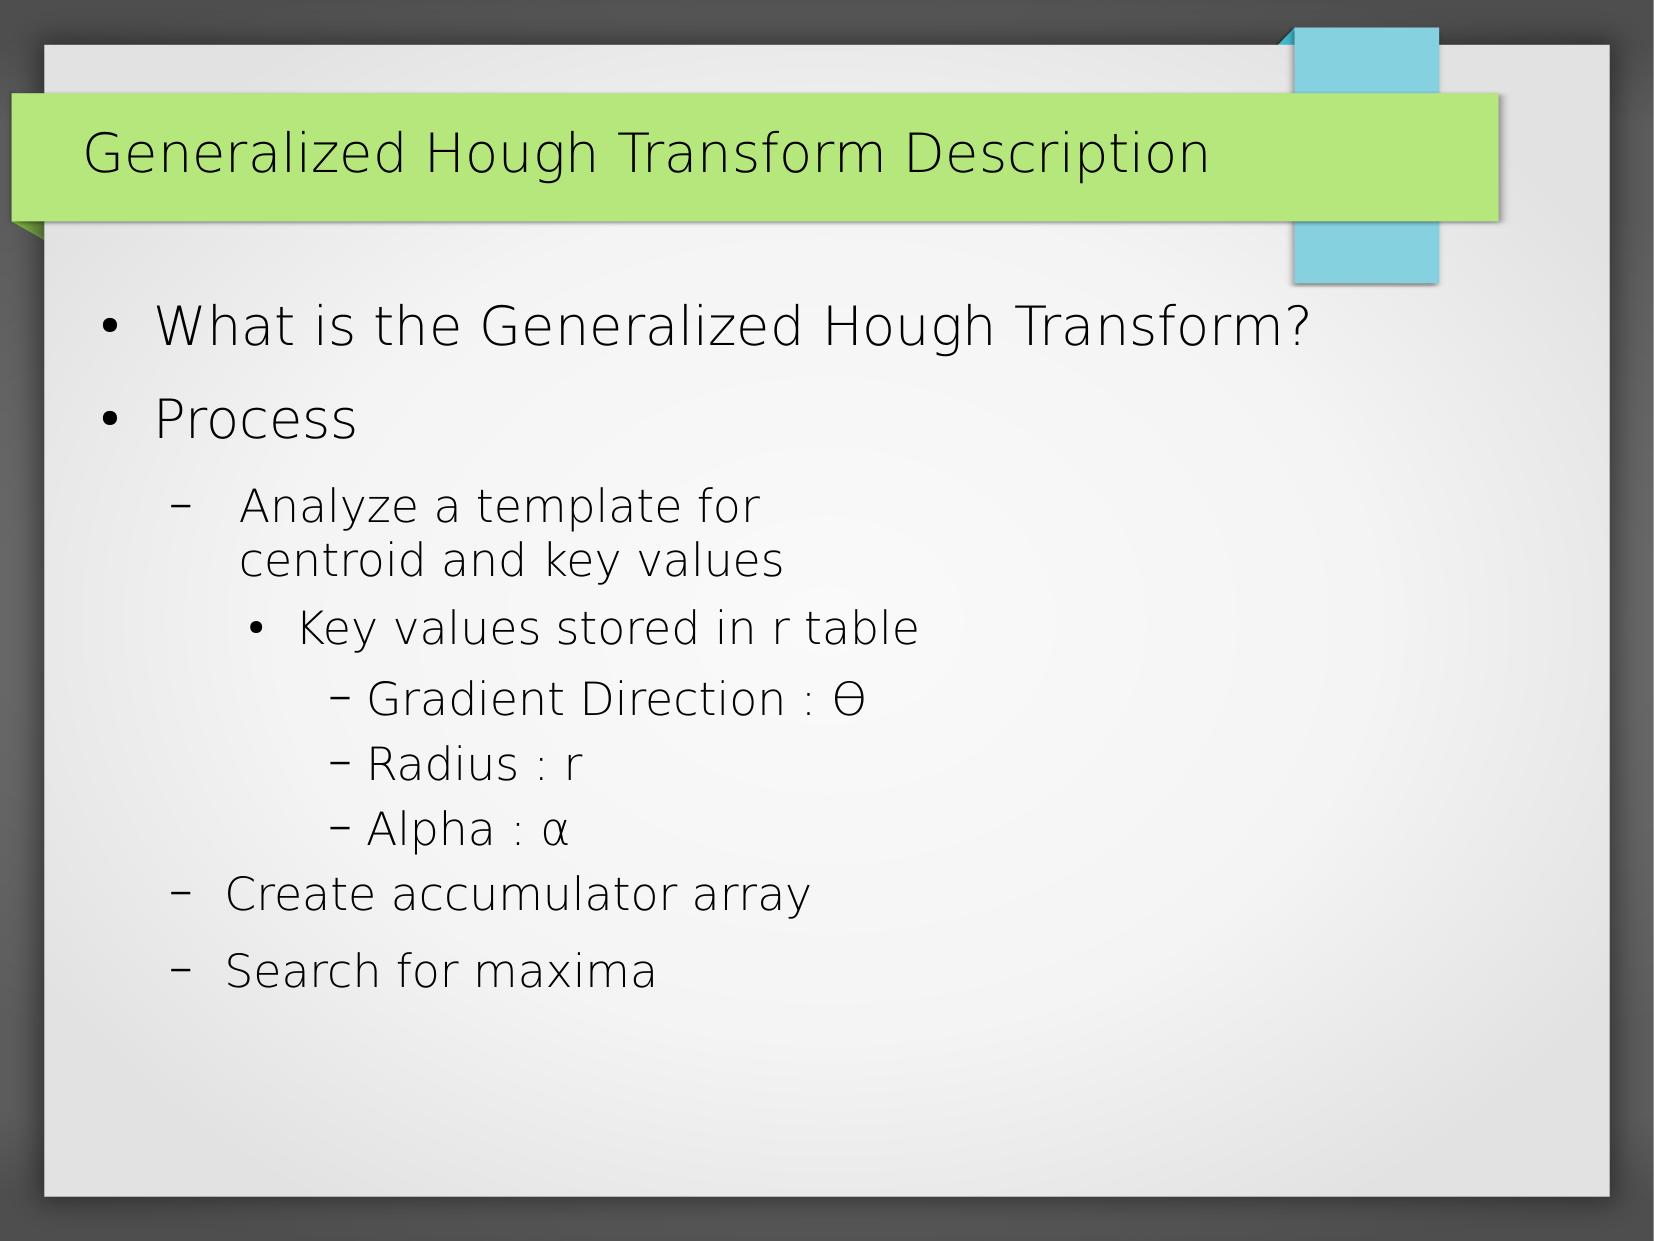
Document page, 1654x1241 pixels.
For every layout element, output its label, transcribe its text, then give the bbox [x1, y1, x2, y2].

picture [0, 0, 1654, 1241]
list What is the Generalized Hough Transform? Process Analyze a template for centroid and key values Key values stored in r table Gradient Direction : ϴ Radius : r Alpha : α Create accumulator array Search for maxima [82, 295, 1571, 1015]
title Generalized Hough Transform Description [82, 94, 1264, 213]
